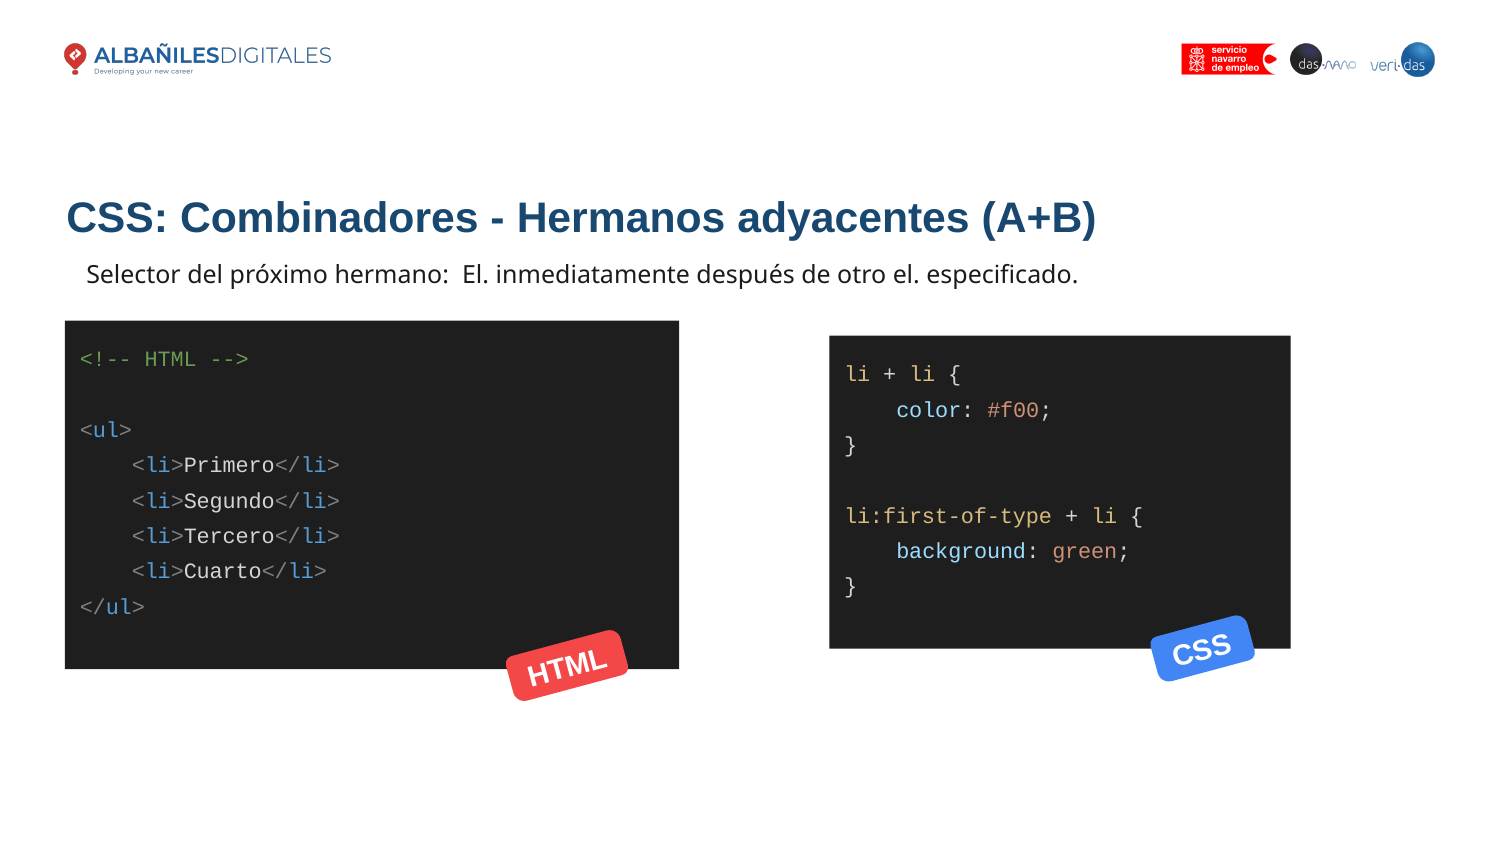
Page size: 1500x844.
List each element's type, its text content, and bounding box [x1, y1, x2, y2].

picture [1181, 43, 1277, 75]
text_box HTML [506, 630, 628, 701]
text_box <!-- HTML --> <ul> <li>Primero</li> <li>Segundo</li> <li>Tercero</li> <li>Cuarto</li> </ul> [64, 339, 680, 670]
text_box Selector del próximo hermano: El. inmediatamente después de otro el. especificado. [64, 243, 1472, 339]
text_box CSS: Combinadores - Hermanos adyacentes (A+B) [66, 179, 1257, 241]
picture [64, 43, 332, 75]
text_box CSS [1150, 615, 1255, 682]
text_box li + li { color: #f00; } li:first-of-type + li { background: green; } [829, 339, 1291, 649]
picture [1370, 42, 1435, 77]
picture [1290, 43, 1356, 75]
